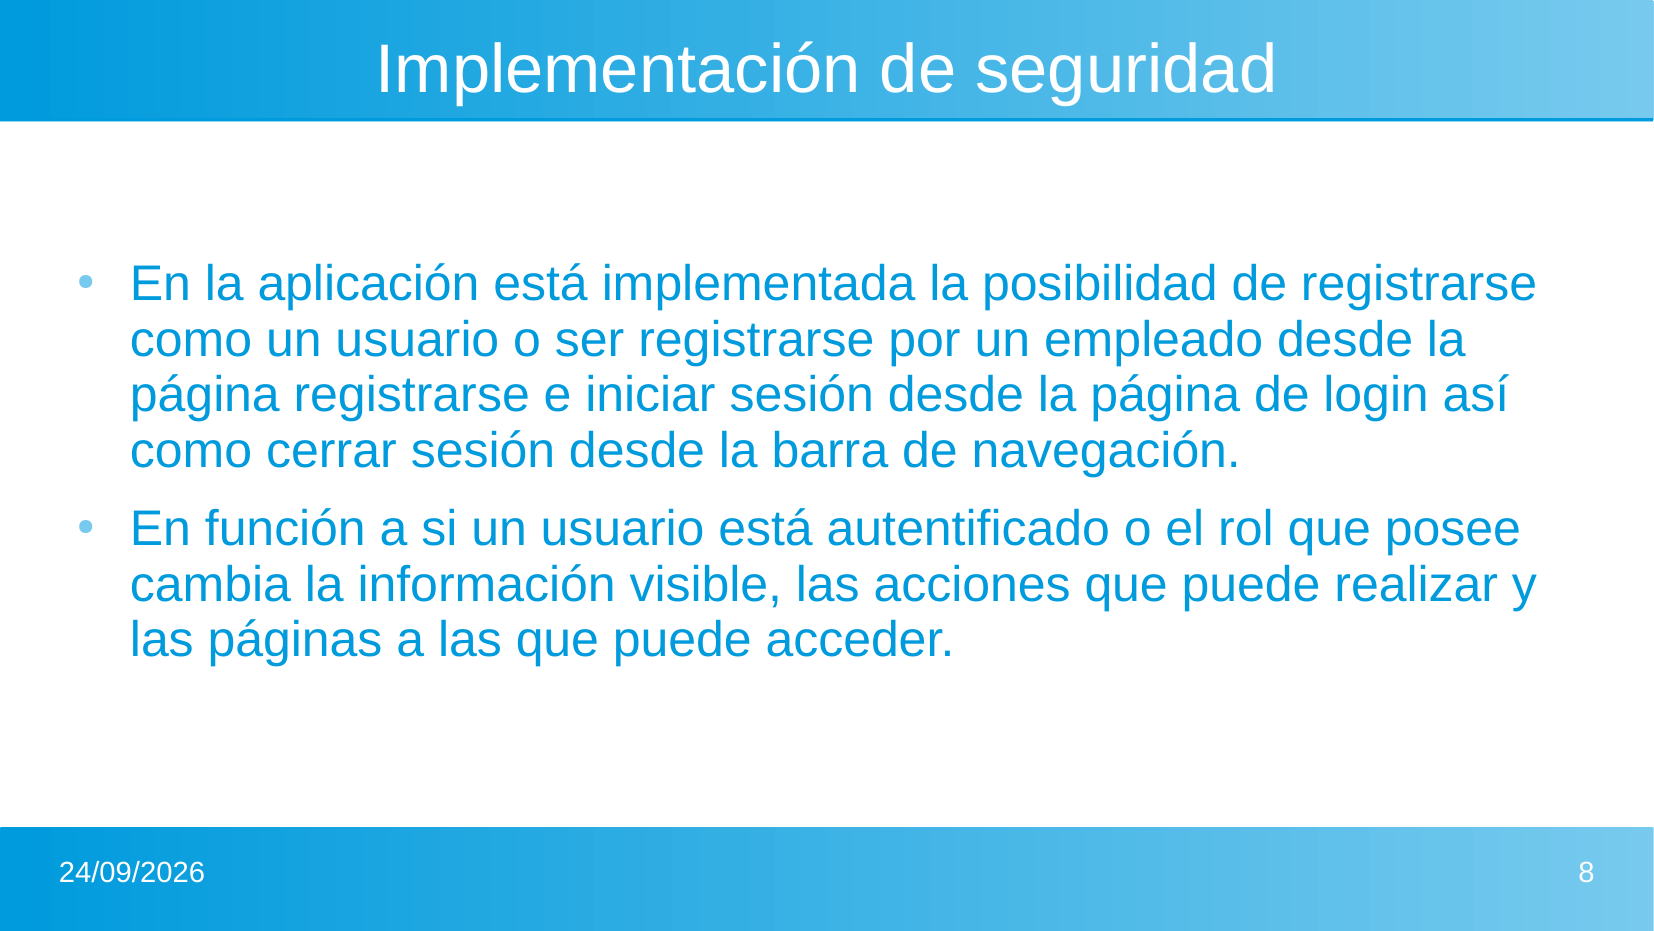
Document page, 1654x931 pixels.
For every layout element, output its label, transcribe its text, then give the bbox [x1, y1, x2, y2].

list En la aplicación está implementada la posibilidad de registrarse como un usuario o ser registrarse por un empleado desde la página registrarse e iniciar sesión desde la página de login así como cerrar sesión desde la barra de navegación. En función a si un usuario está autentificado o el rol que posee cambia la información visible, las acciones que puede realizar y las páginas a las que puede acceder. [59, 177, 1595, 768]
title Implementación de seguridad [59, 29, 1595, 108]
